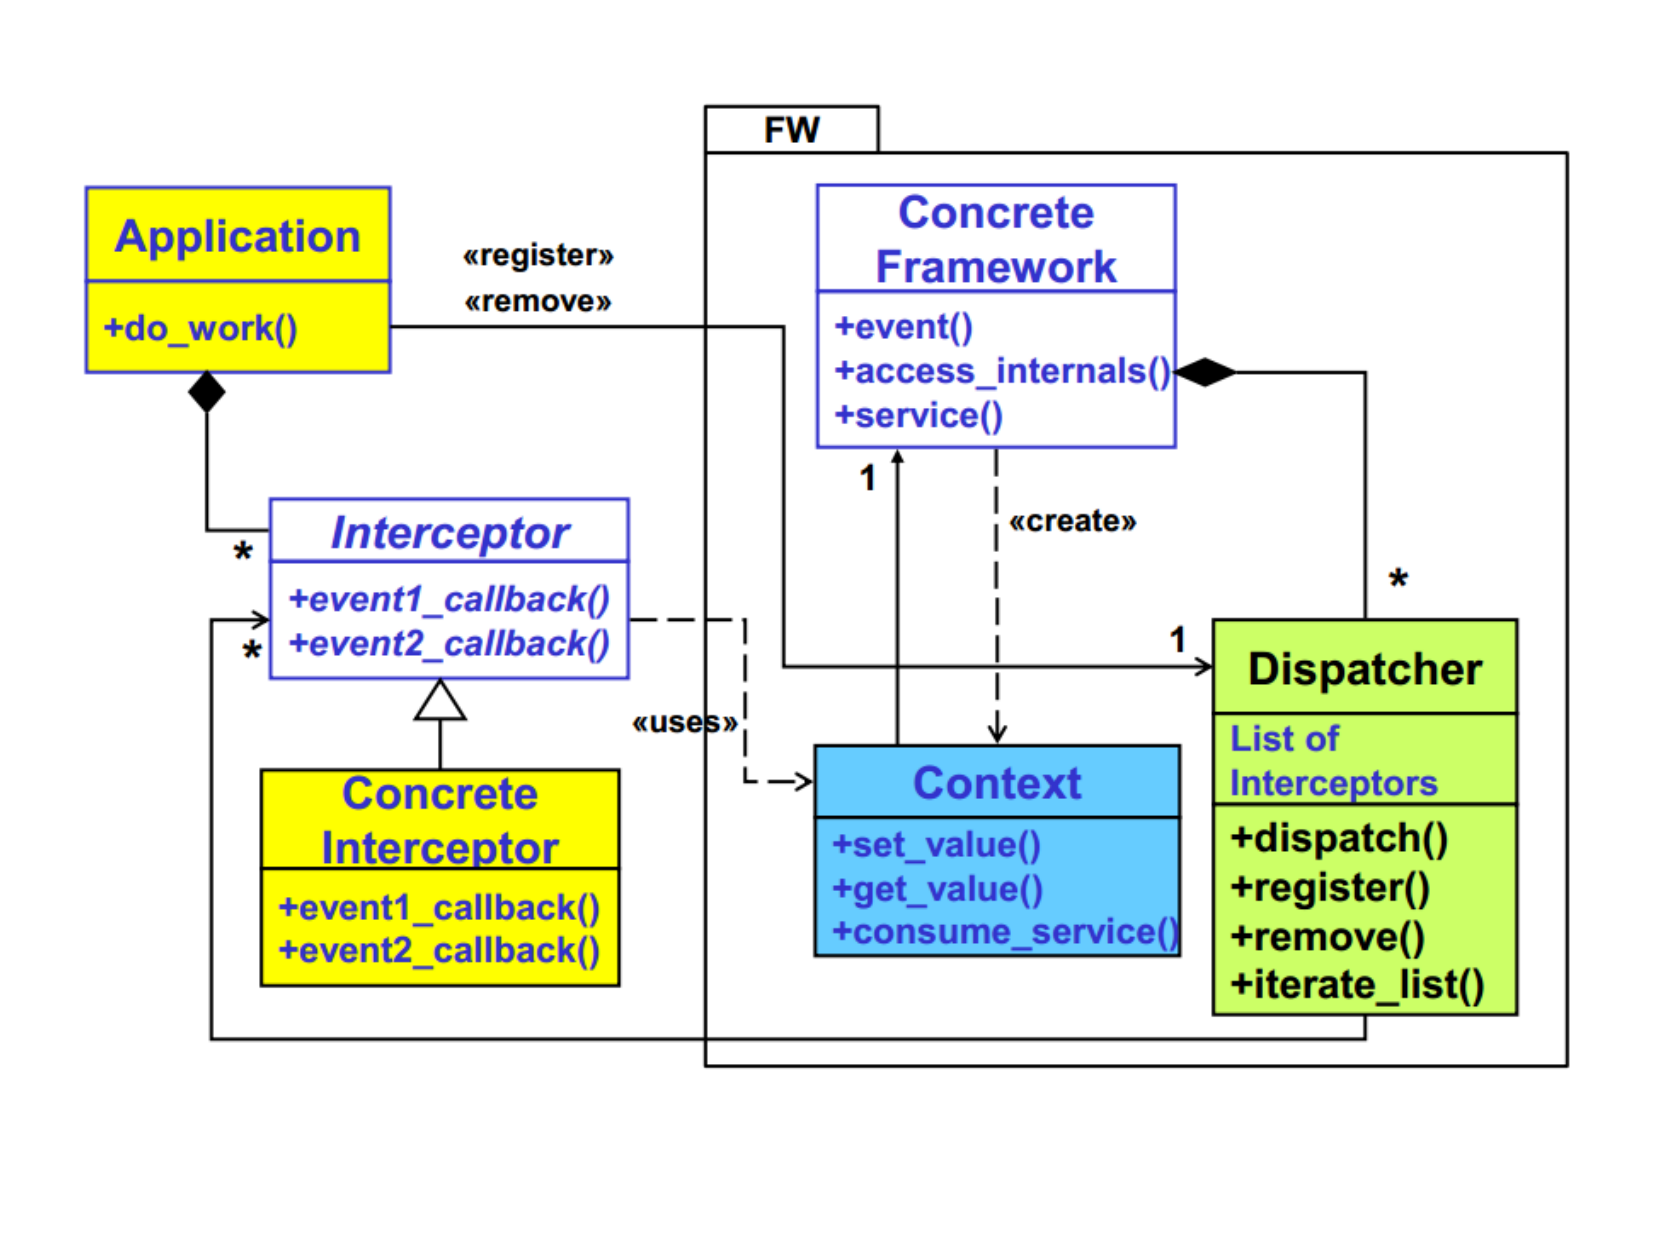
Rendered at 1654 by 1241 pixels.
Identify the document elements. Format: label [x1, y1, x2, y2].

picture [81, 102, 1573, 1075]
